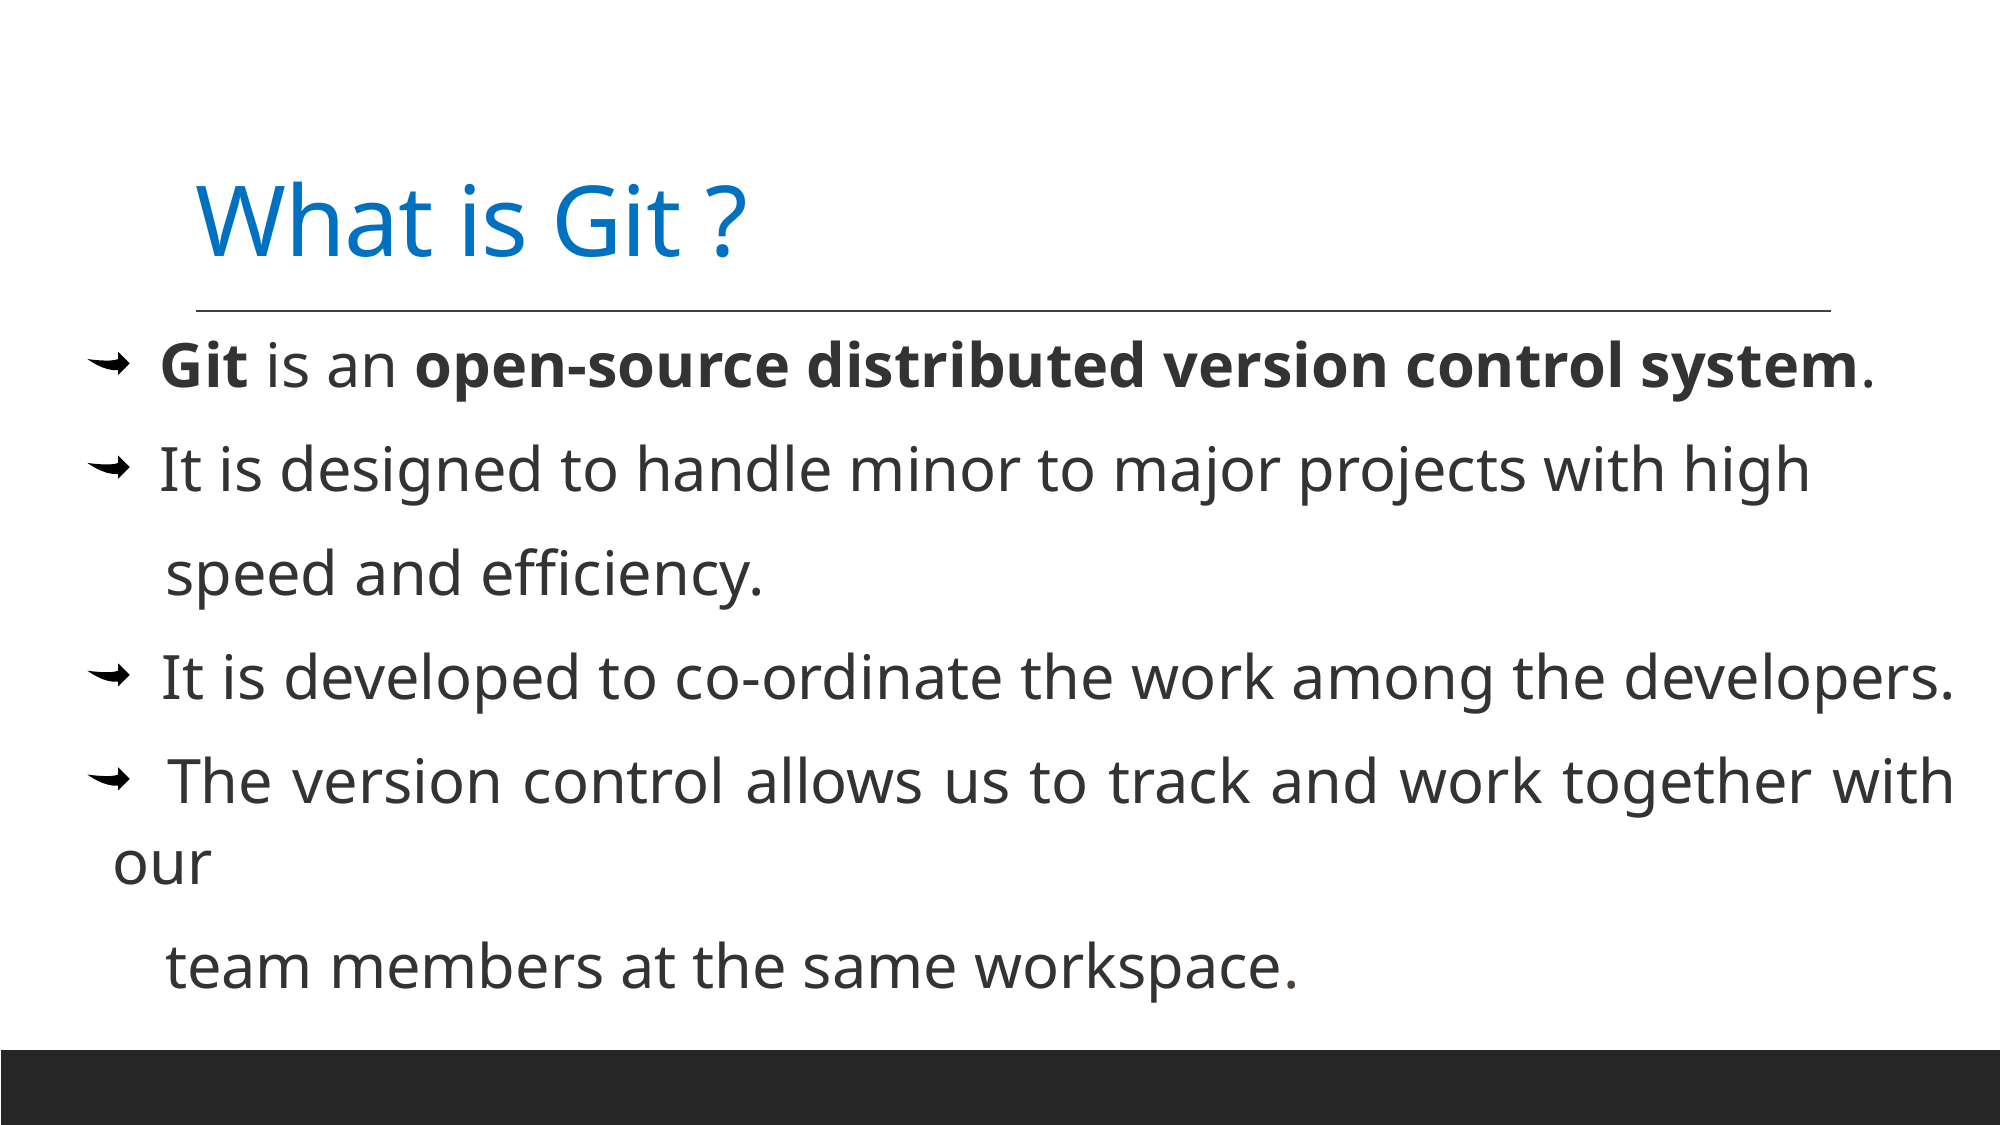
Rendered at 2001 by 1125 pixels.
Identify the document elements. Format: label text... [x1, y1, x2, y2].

list Git is an open-source distributed version control system. It is designed to handle minor to major projects with high speed and efficiency. It is developed to co-ordinate the work among the developers. The version control allows us to track and work together with our team members at the same workspace. [85, 311, 1958, 1028]
title What is Git ? [180, 47, 1831, 286]
